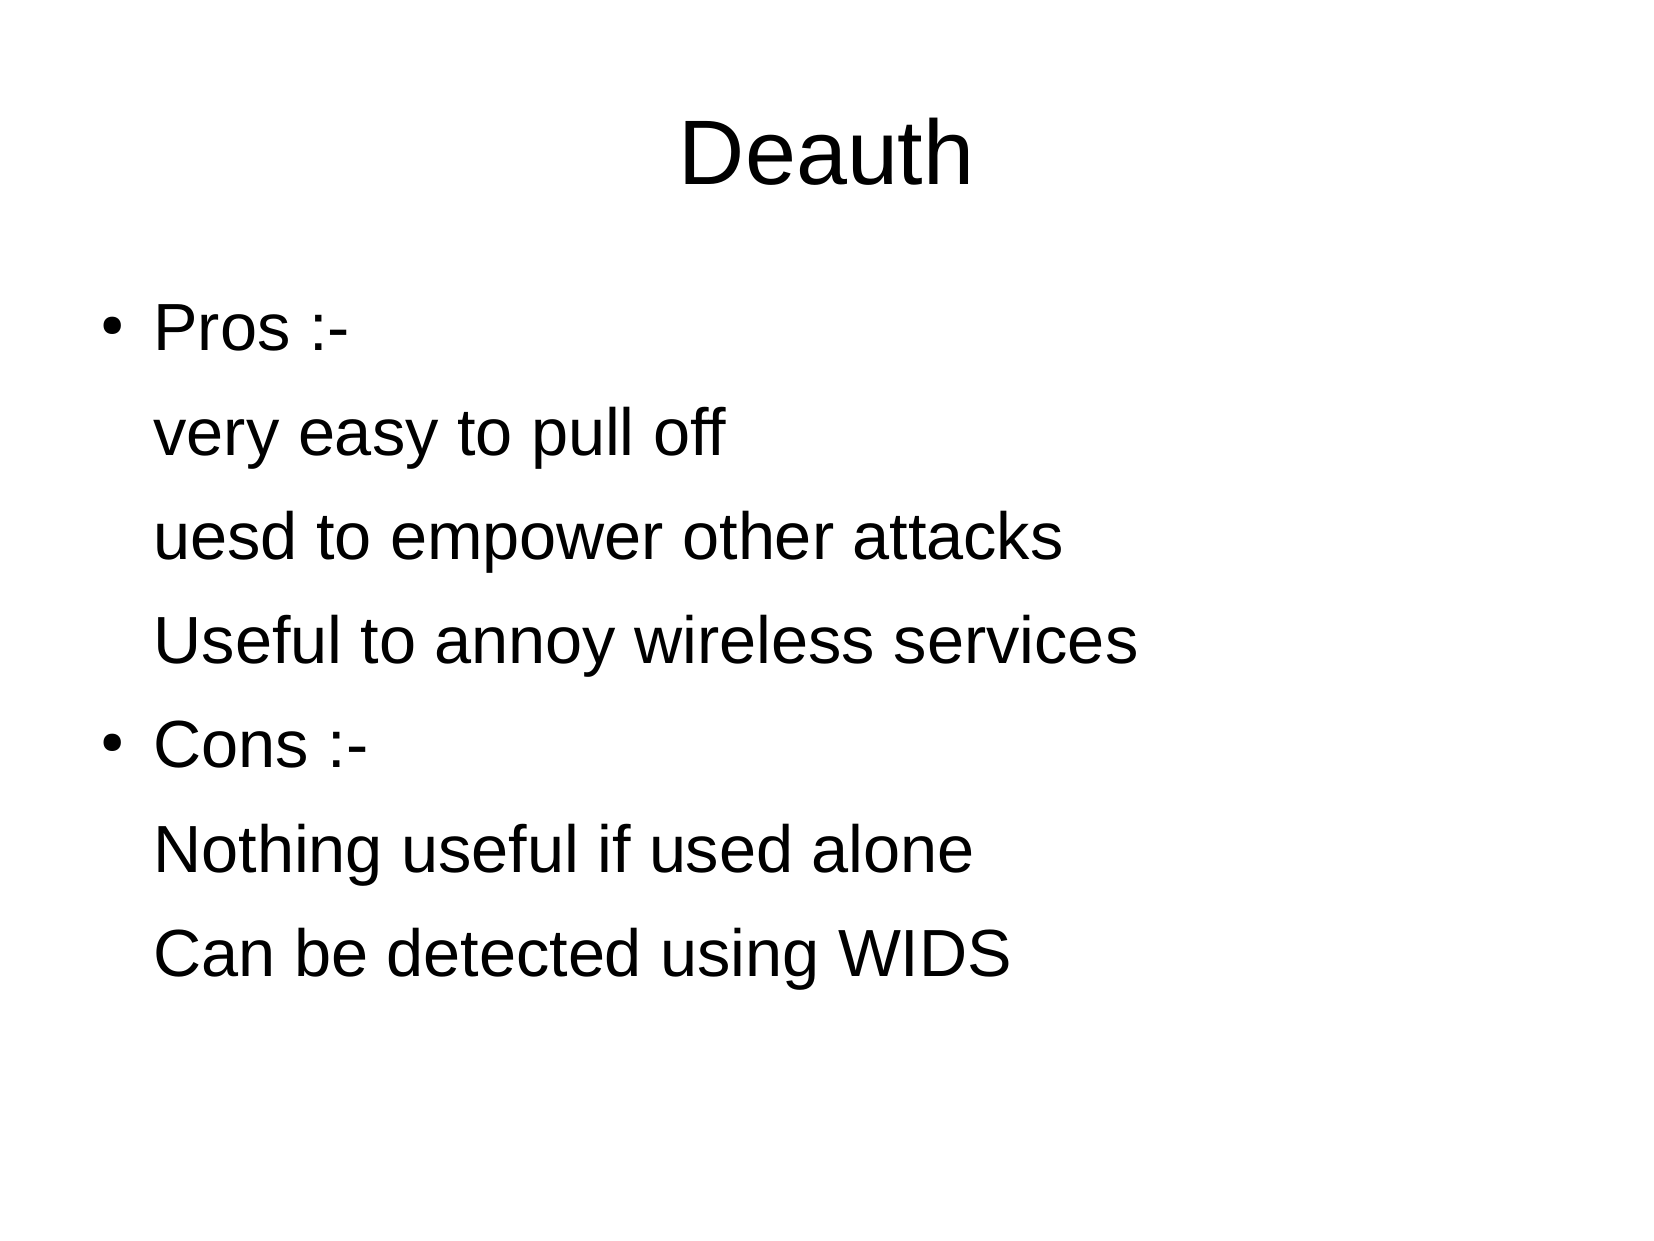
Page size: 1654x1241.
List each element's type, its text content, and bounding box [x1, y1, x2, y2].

list Pros :- very easy to pull off uesd to empower other attacks Useful to annoy wireless services Cons :- Nothing useful if used alone Can be detected using WIDS [82, 290, 1571, 1010]
title Deauth [82, 49, 1571, 257]
